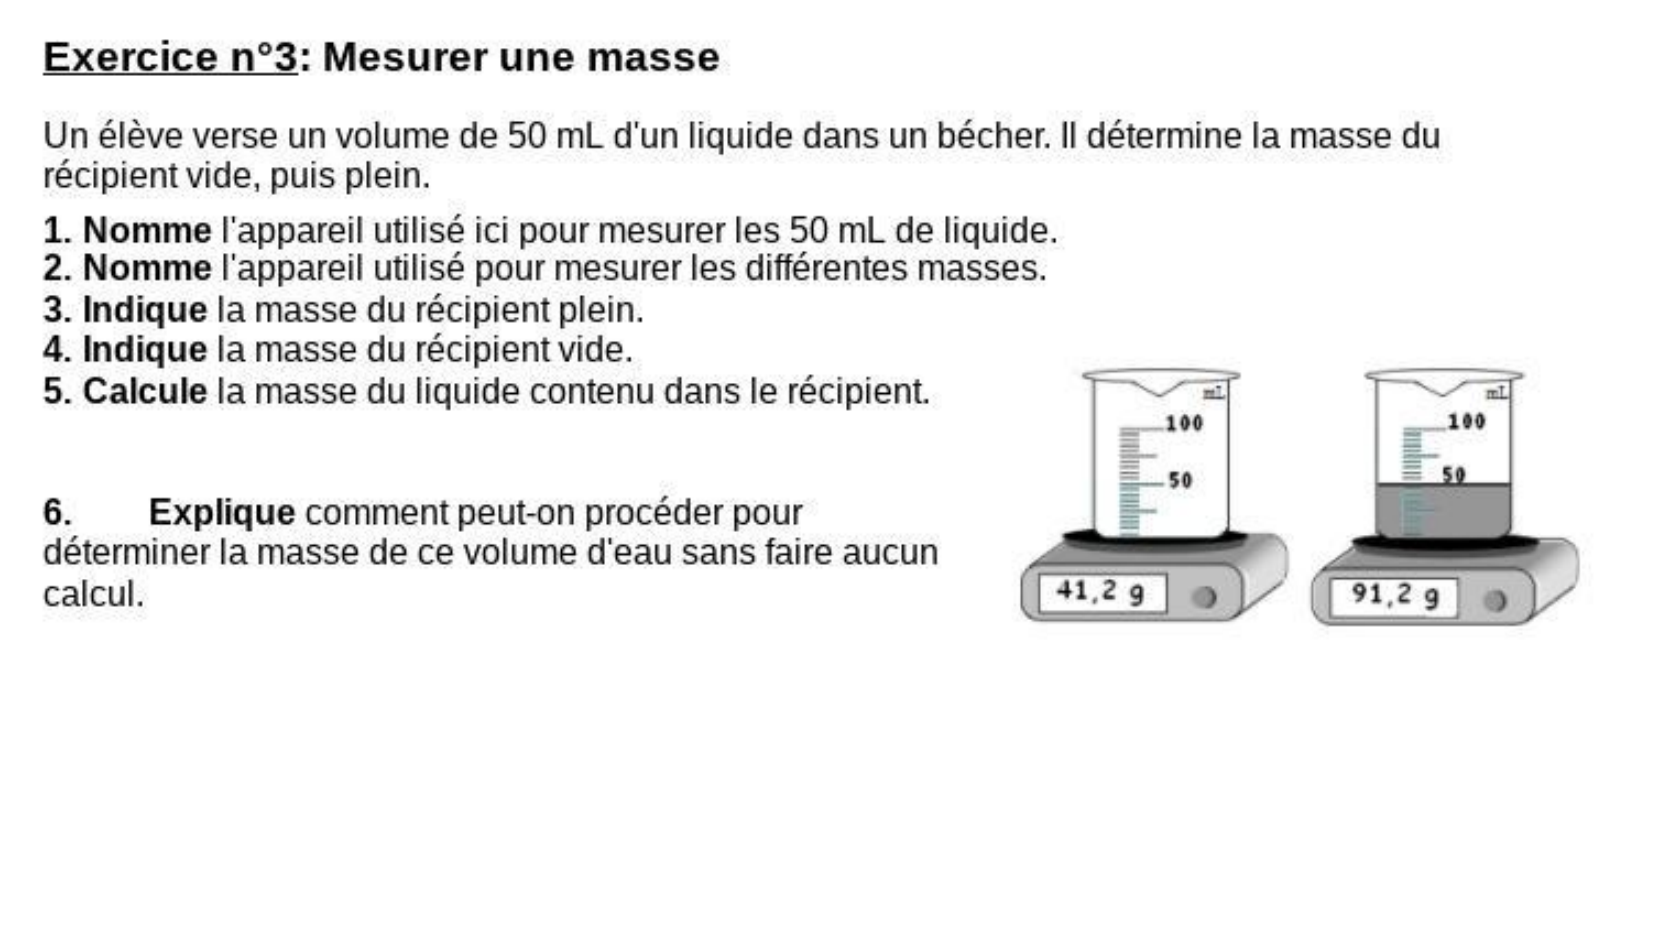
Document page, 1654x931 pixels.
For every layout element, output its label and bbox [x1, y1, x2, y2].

picture [26, 23, 1642, 676]
